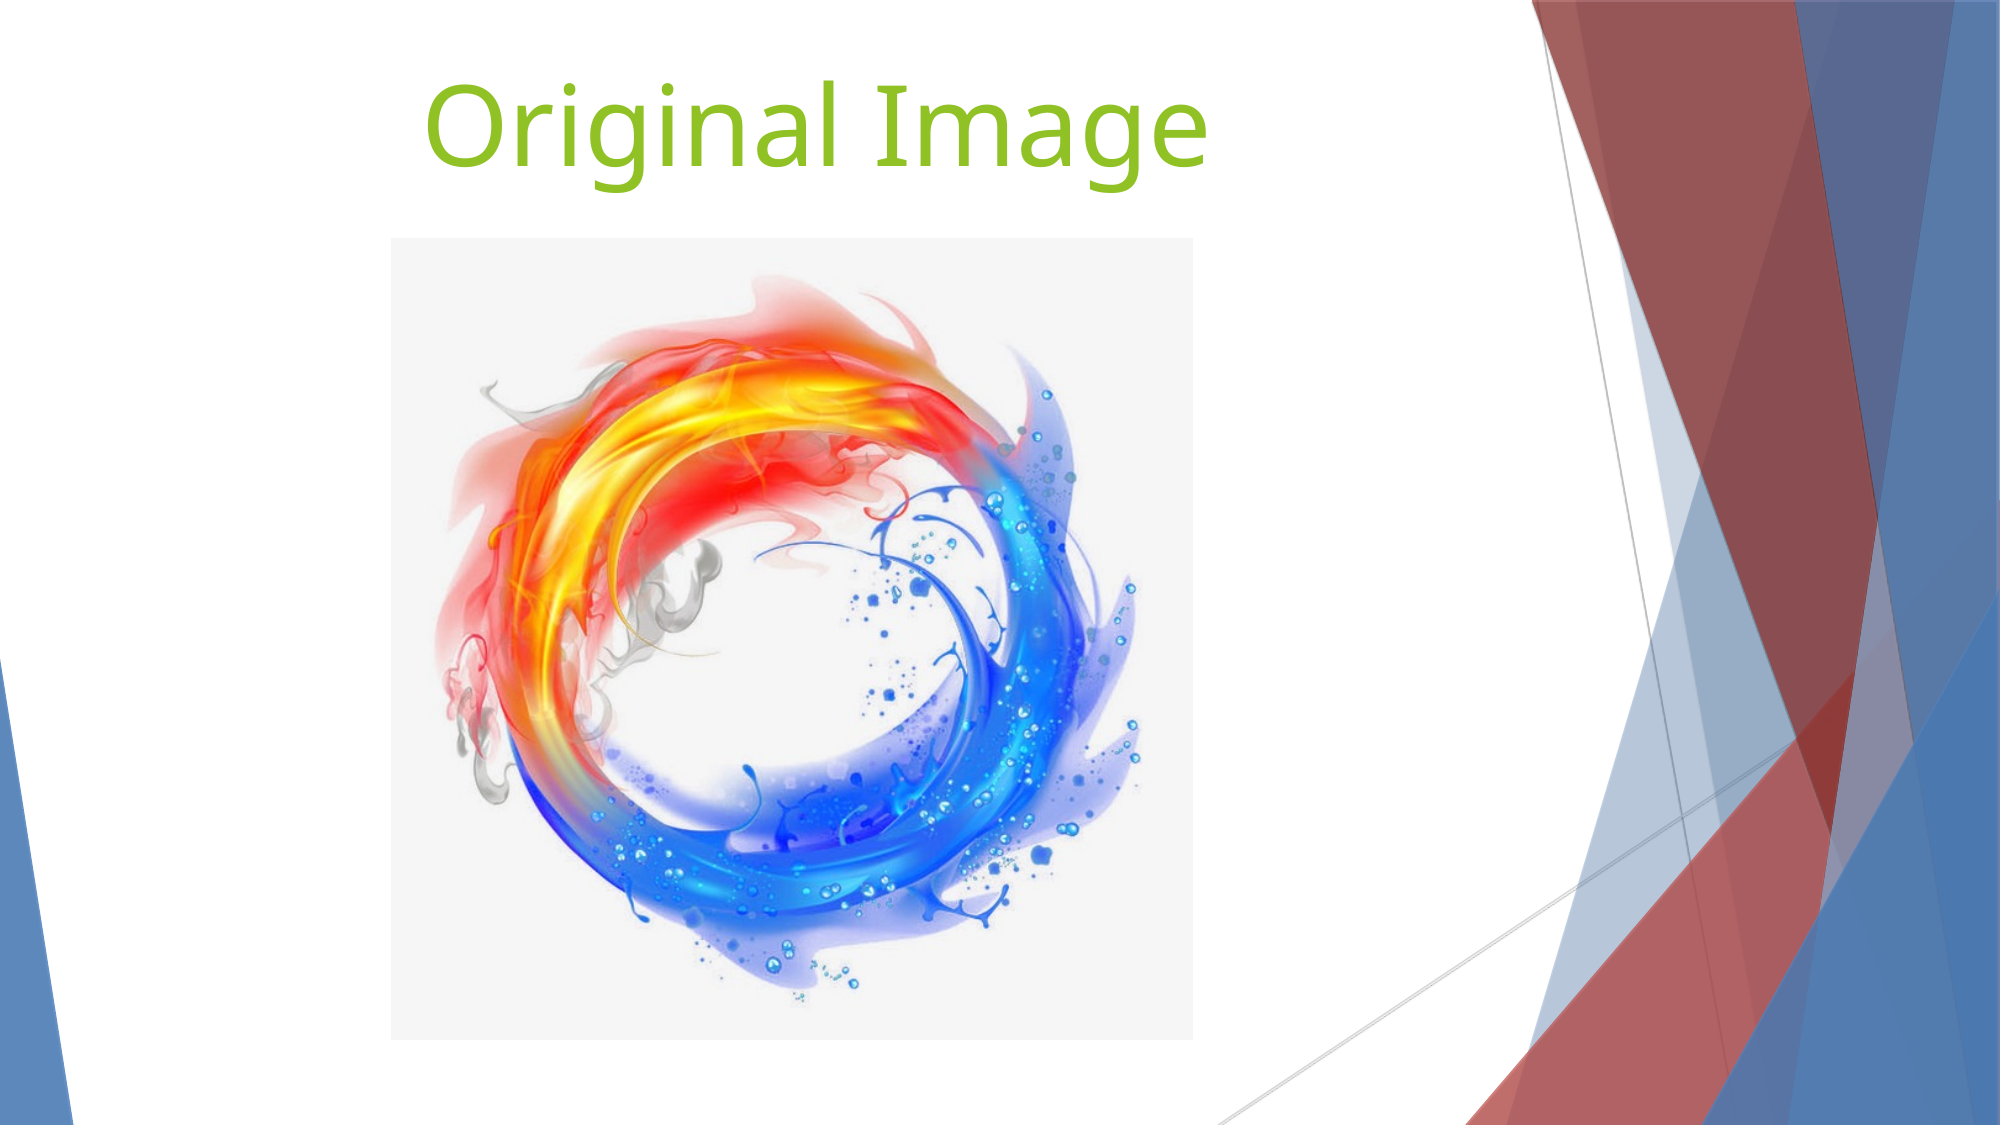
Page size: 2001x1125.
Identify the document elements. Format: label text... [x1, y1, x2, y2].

picture [391, 238, 1193, 1040]
text_box Original Image [406, 46, 1290, 264]
